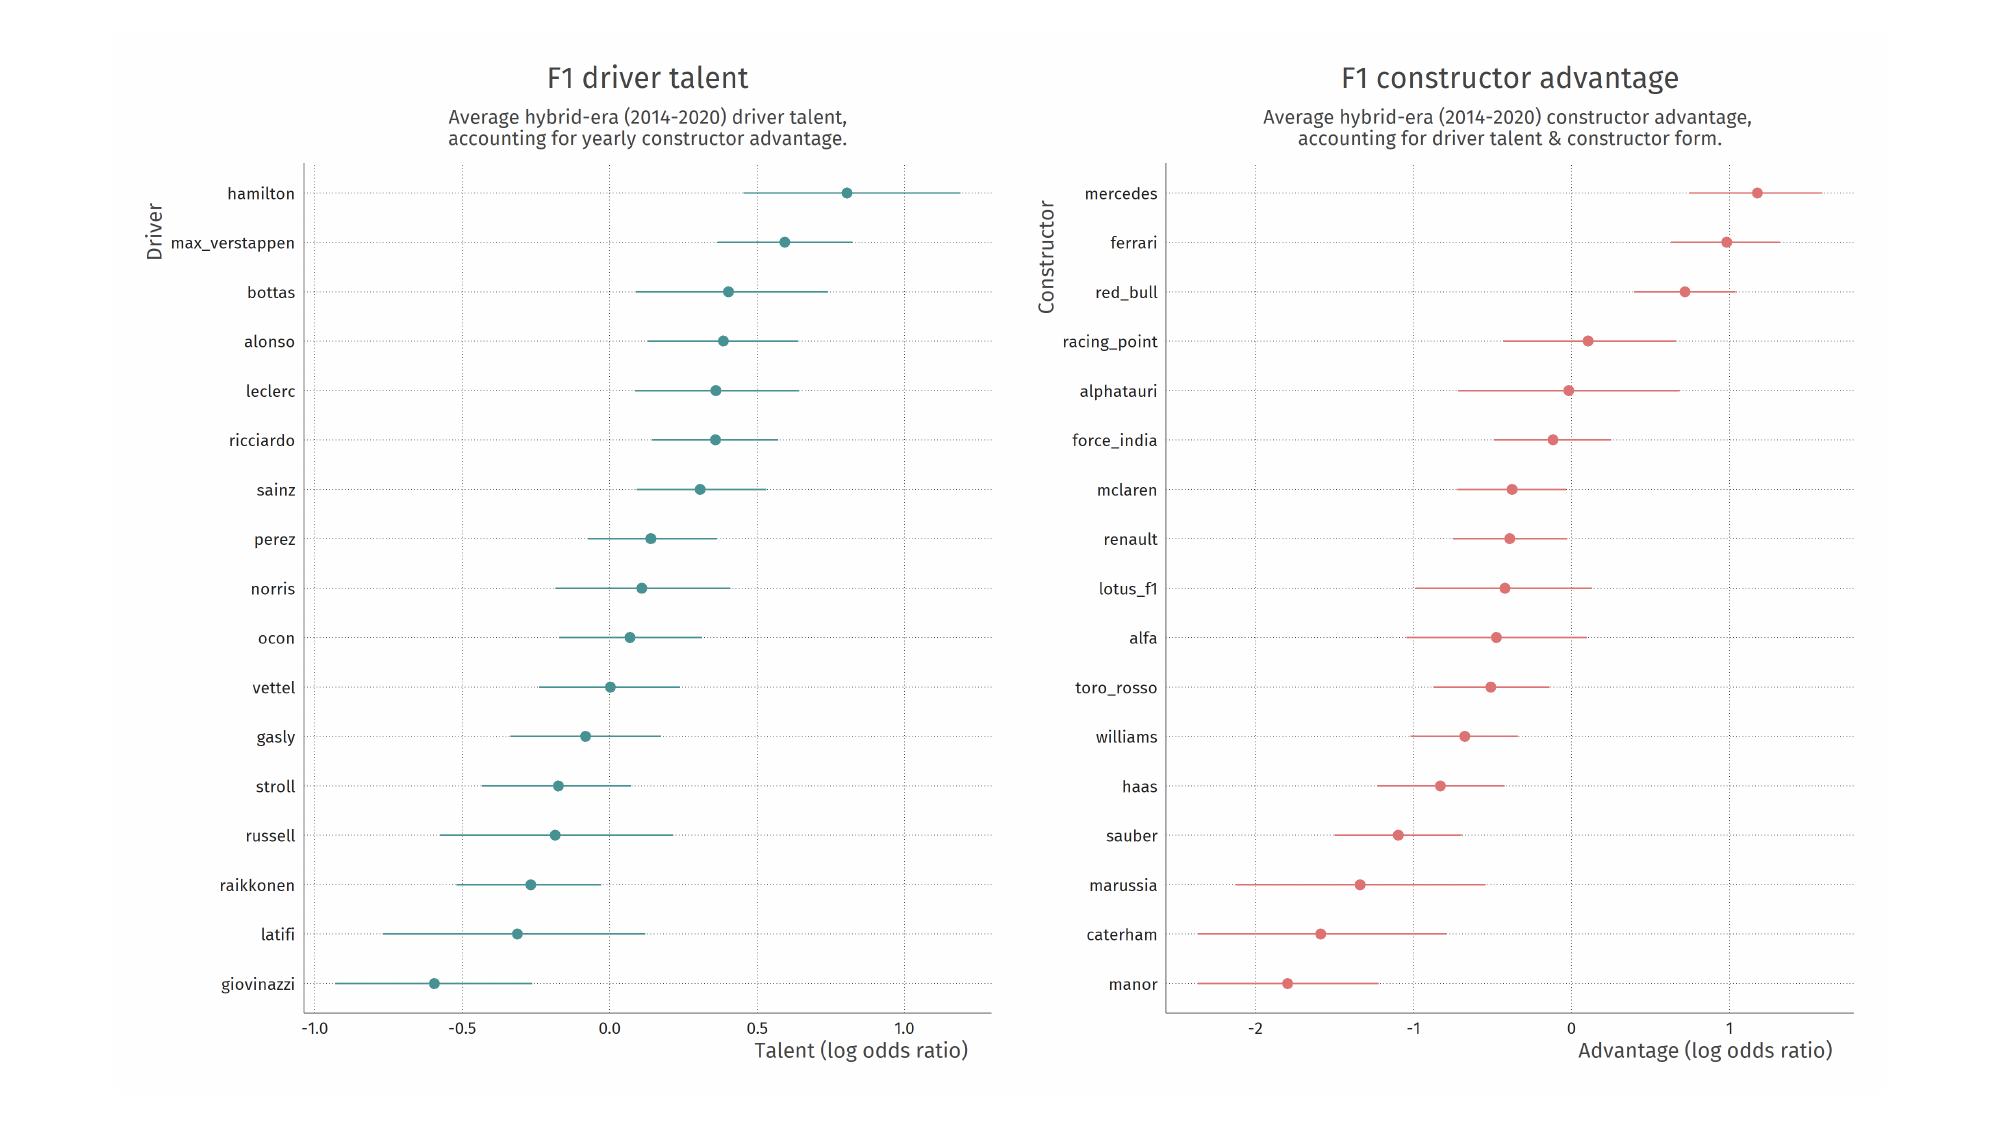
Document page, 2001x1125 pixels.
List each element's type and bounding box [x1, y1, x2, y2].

picture [114, 31, 1886, 1094]
